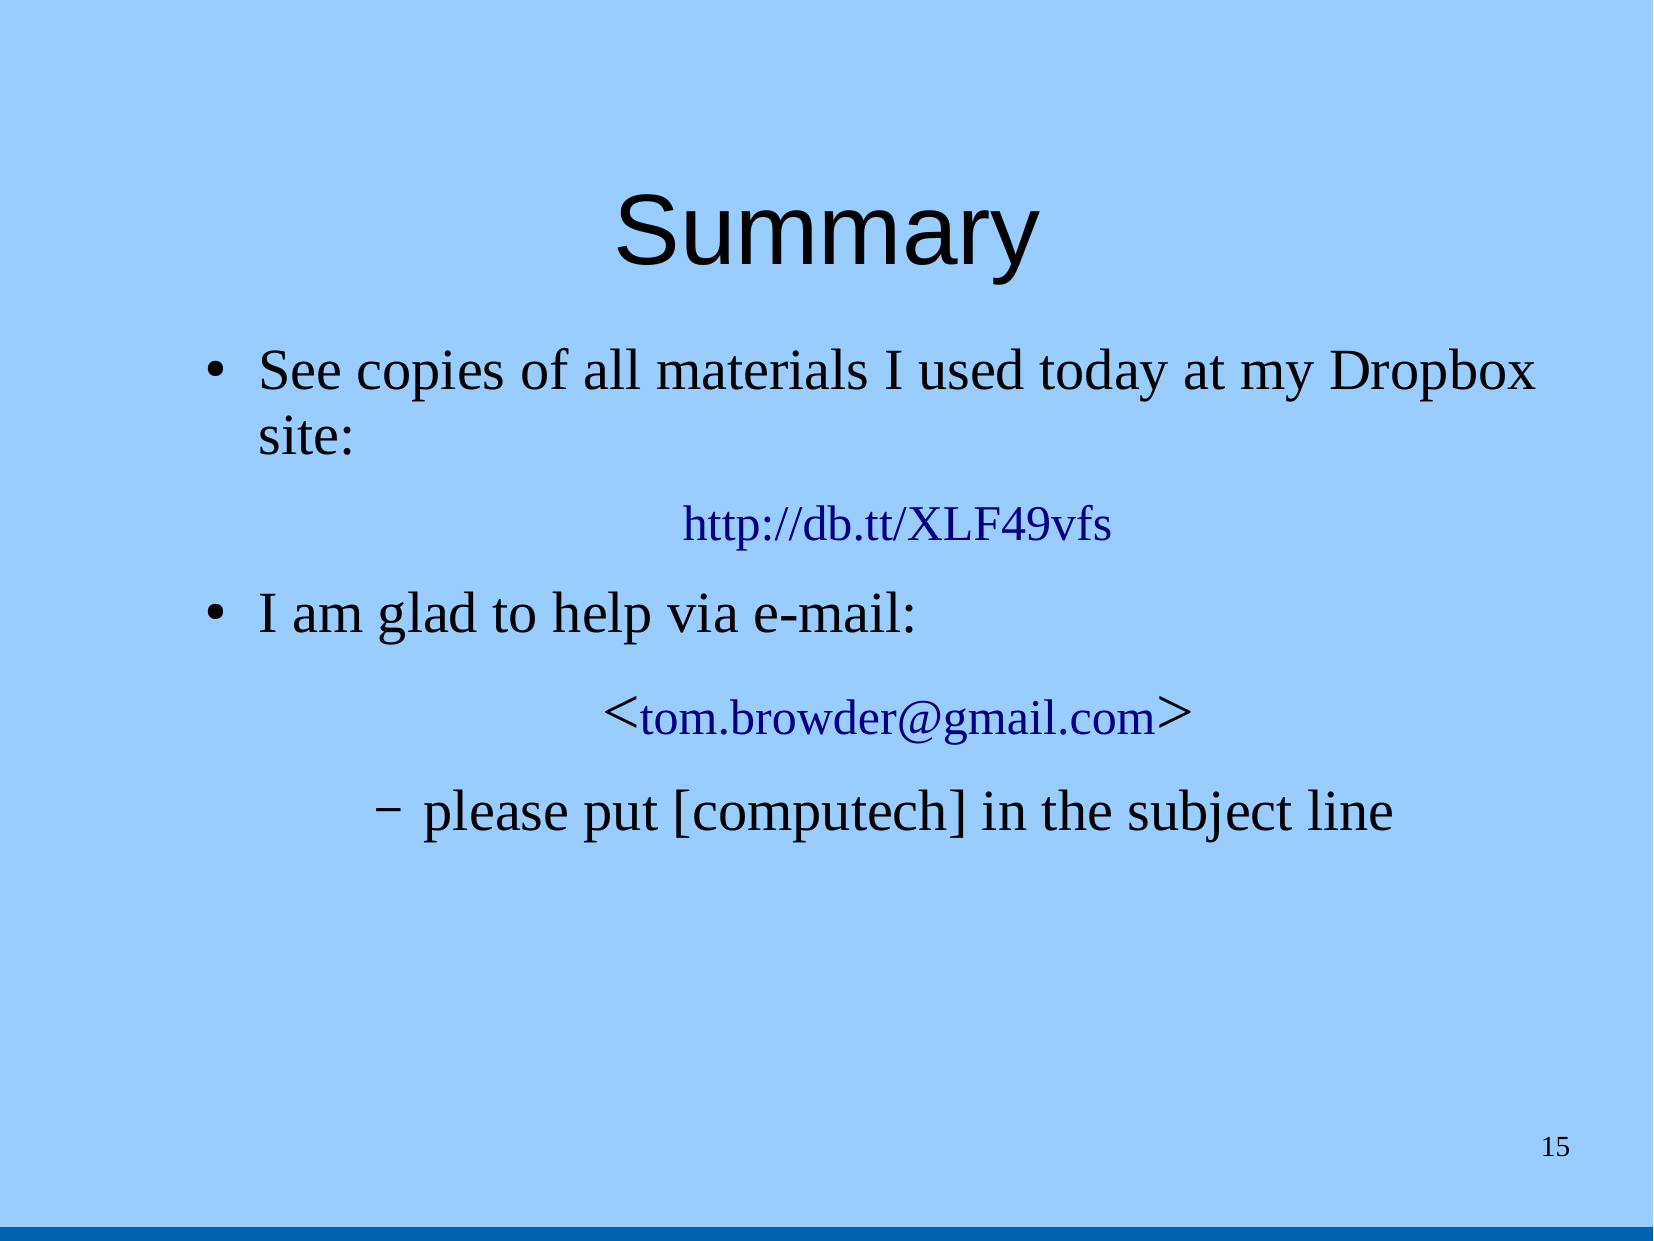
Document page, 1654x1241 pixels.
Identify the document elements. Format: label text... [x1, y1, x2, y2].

list See copies of all materials I used today at my Dropbox site: http://db.tt/XLF49vfs I am glad to help via e-mail: <tom.browder@gmail.com> please put [computech] in the subject line [187, 337, 1538, 946]
title Summary [121, 126, 1533, 334]
